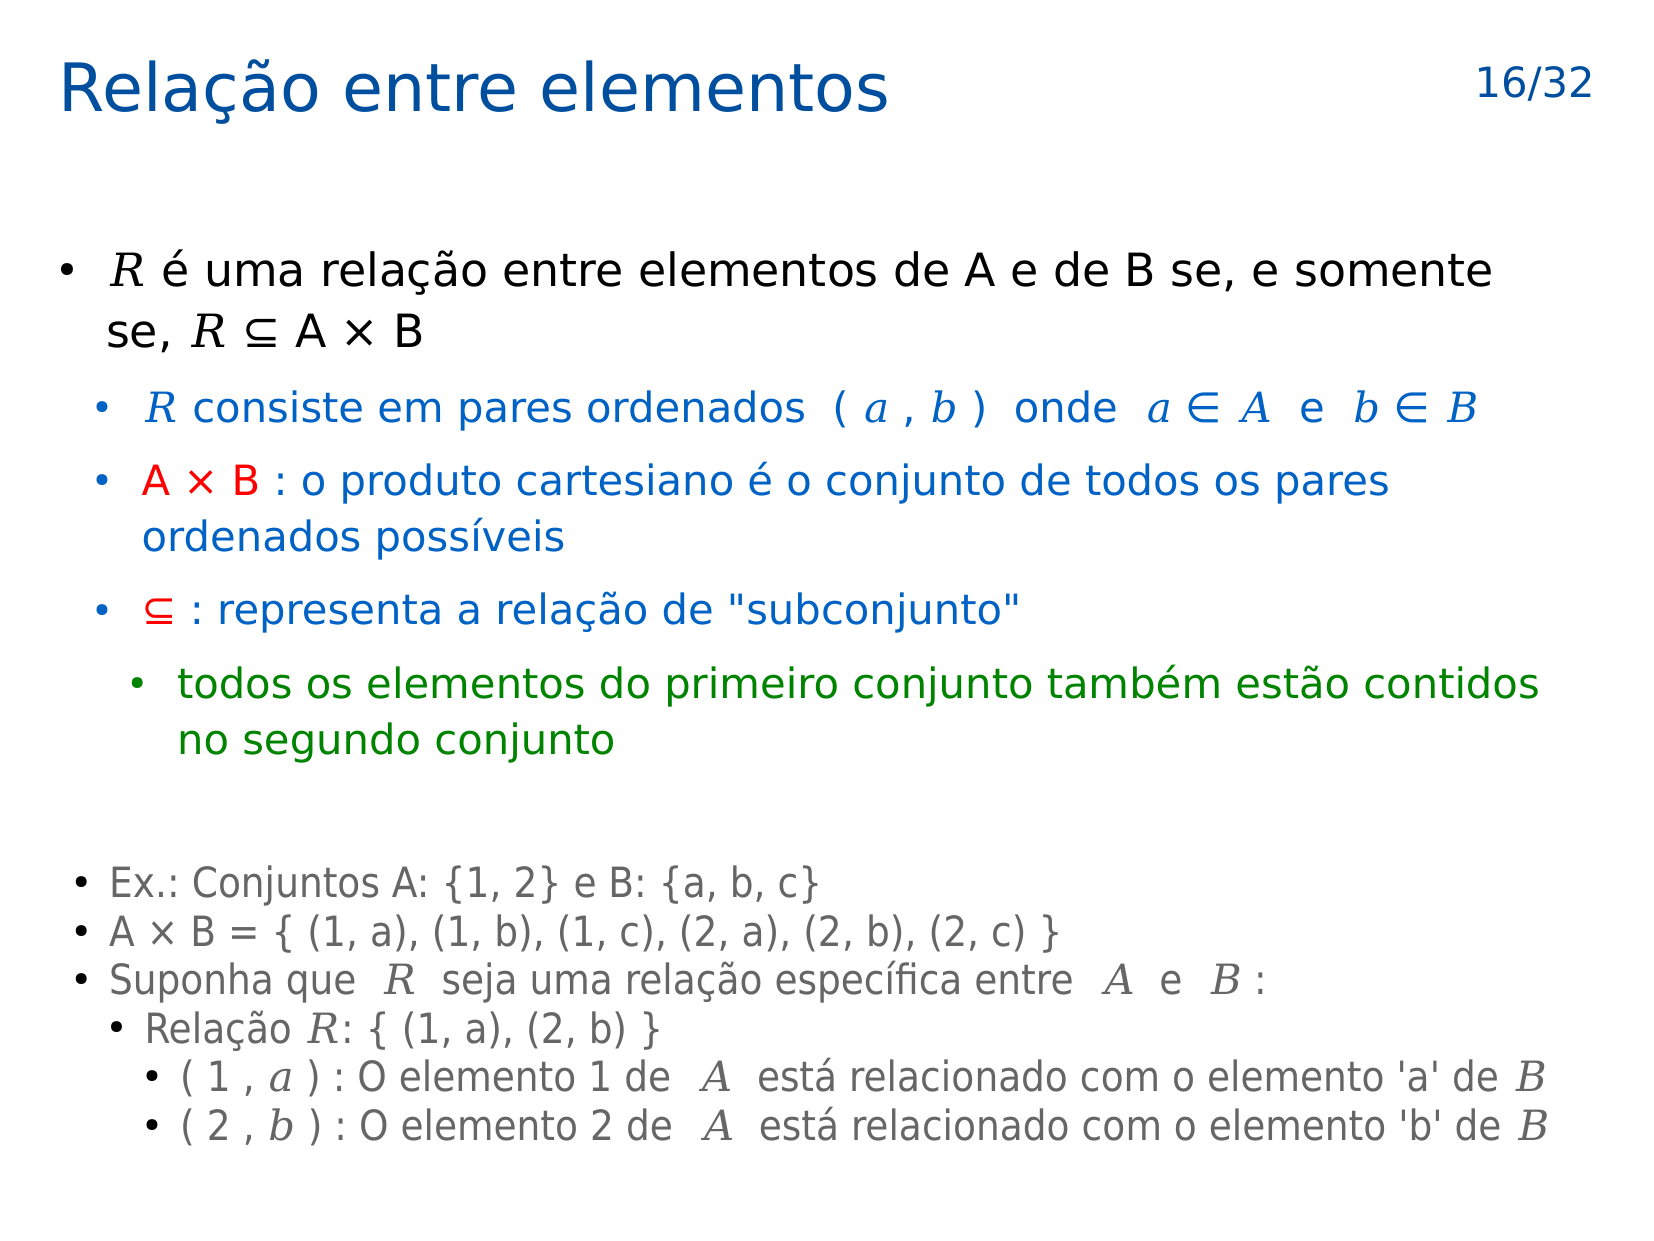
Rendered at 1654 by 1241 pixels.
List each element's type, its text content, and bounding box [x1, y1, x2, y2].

list 𝑅 é uma relação entre elementos de A e de B se, e somente se, 𝑅 ⊆ A × B 𝑅 consiste em pares ordenados ( 𝑎 , 𝑏 ) onde 𝑎 ∈ 𝐴 e 𝑏 ∈ 𝐵 A × B : o produto cartesiano é o conjunto de todos os pares ordenados possíveis ⊆ : representa a relação de "subconjunto" todos os elementos do primeiro conjunto também estão contidos no segundo conjunto [59, 236, 1595, 1211]
text_box Ex.: Conjuntos A: {1, 2} e B: {a, b, c} A × B = { (1, a), (1, b), (1, c), (2, a), (2, b), (2, c) } Suponha que 𝑅 seja uma relação específica entre 𝐴 e 𝐵 : Relação 𝑅: { (1, a), (2, b) } ( 1 , 𝑎 ) : O elemento 1 de 𝐴 está relacionado com o elemento 'a' de 𝐵 ( 2 , 𝑏 ) : O elemento 2 de 𝐴 está relacionado com o elemento 'b' de 𝐵 [59, 851, 1576, 1158]
title Relação entre elementos [59, 29, 1625, 148]
